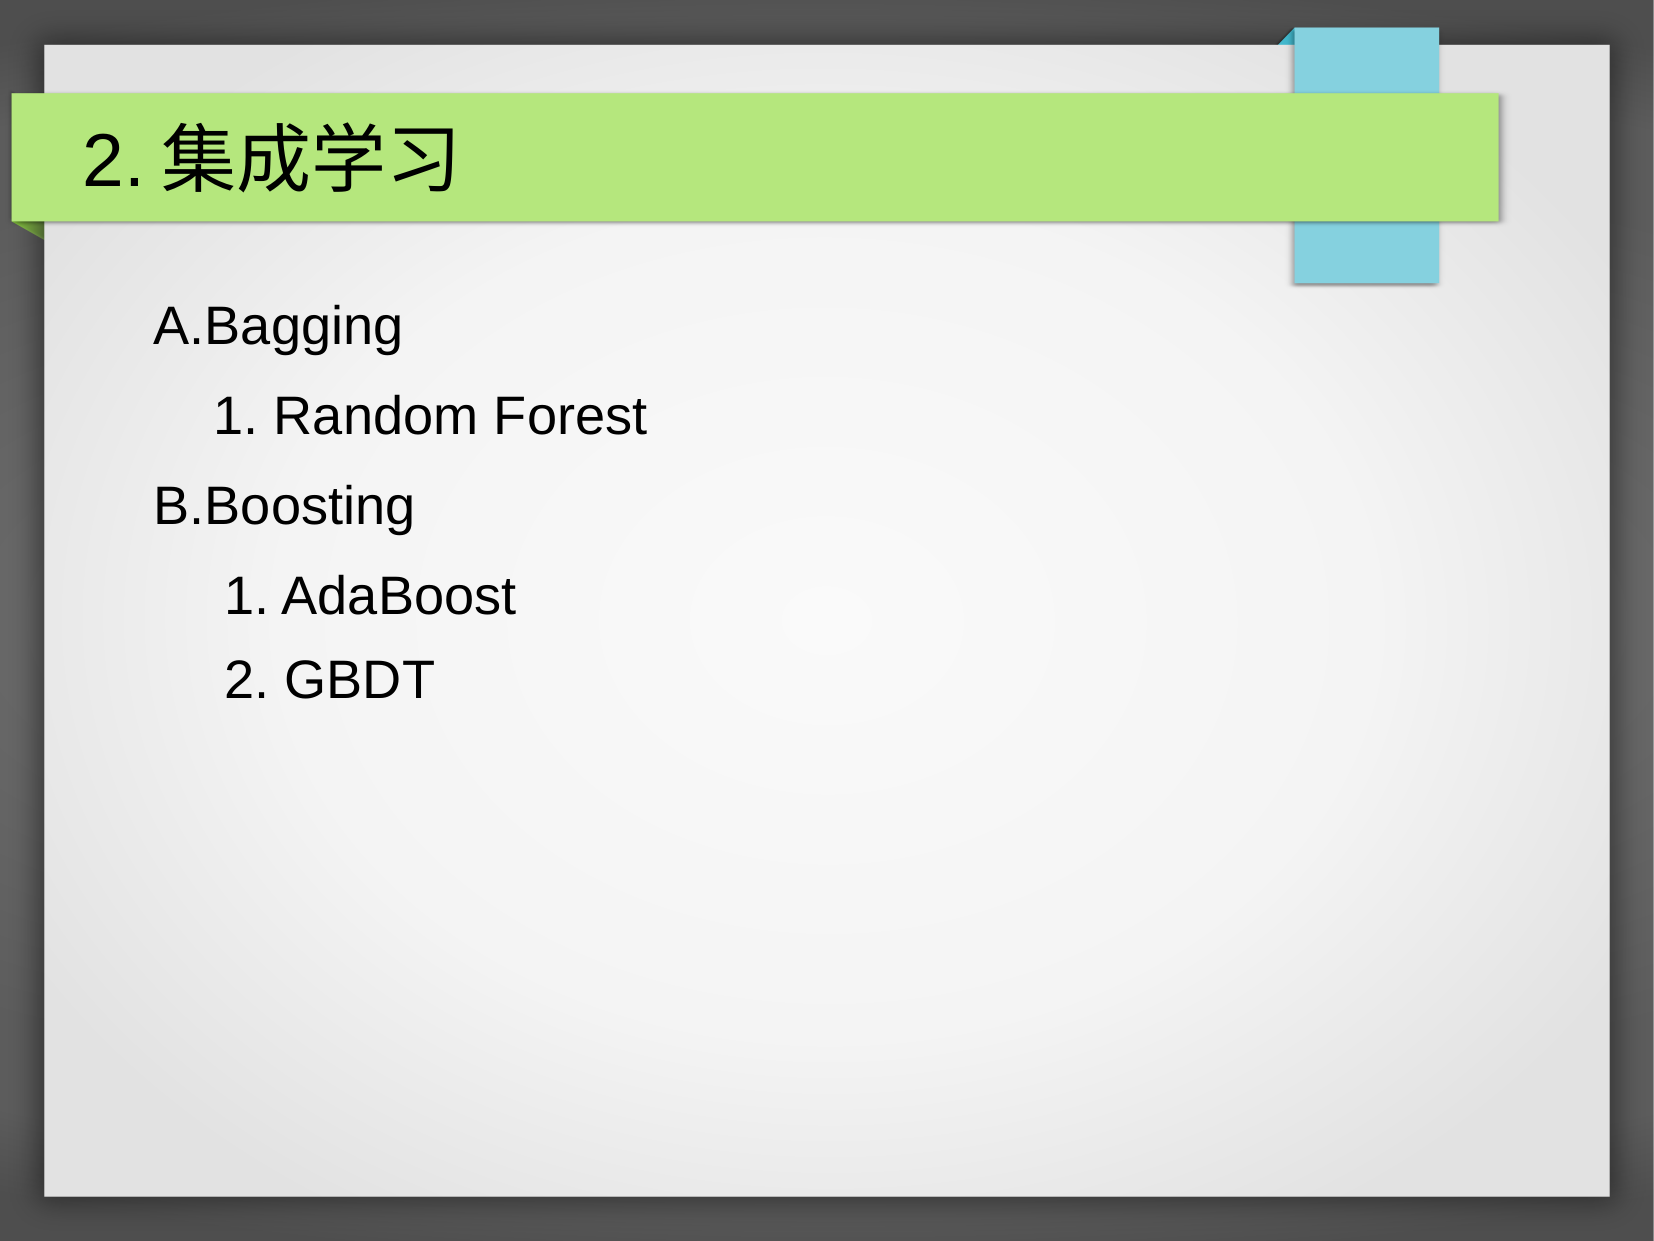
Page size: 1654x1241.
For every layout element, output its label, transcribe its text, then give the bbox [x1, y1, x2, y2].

list A.Bagging 1. Random Forest B.Boosting 1. AdaBoost 2. GBDT [82, 295, 1571, 1015]
title 2.集成学习 [82, 94, 1264, 213]
picture [0, 0, 1654, 1241]
